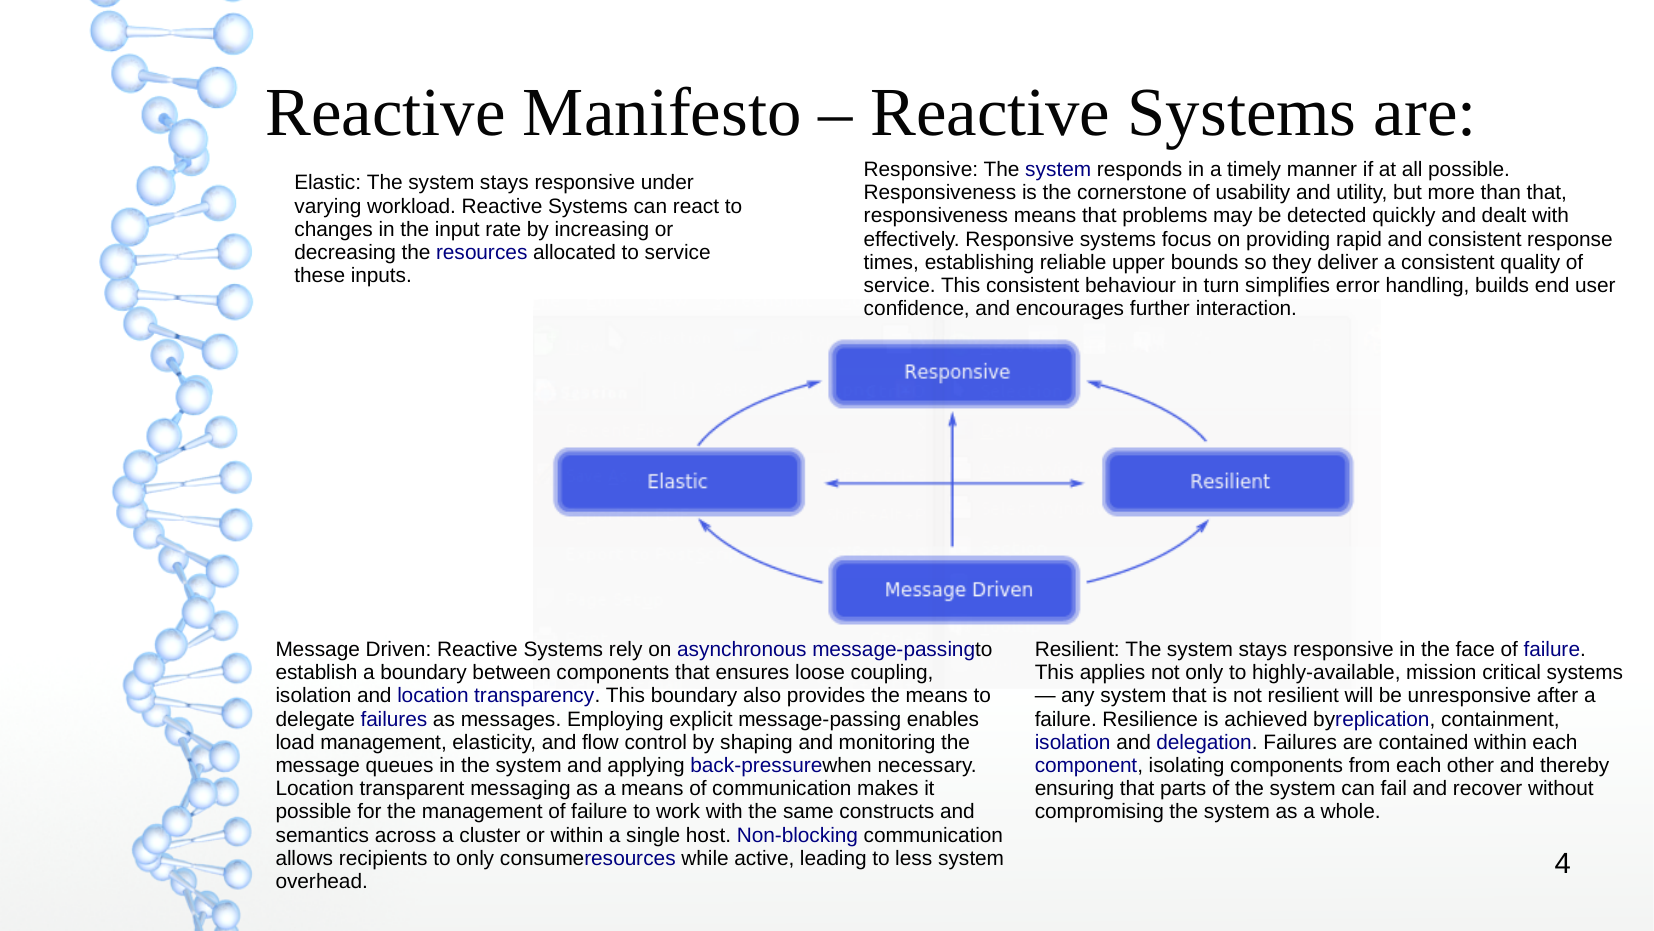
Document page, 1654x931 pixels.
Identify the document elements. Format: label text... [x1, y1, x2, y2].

text_box Message Driven: Reactive Systems rely on asynchronous message-passingto establish a boundary between components that ensures loose coupling, isolation and location transparency. This boundary also provides the means to delegate failures as messages. Employing explicit message-passing enables load management, elasticity, and flow control by shaping and monitoring the message queues in the system and applying back-pressurewhen necessary. Location transparent messaging as a means of communication makes it possible for the management of failure to work with the same constructs and semantics across a cluster or within a single host. Non-blocking communication allows recipients to only consumeresources while active, leading to less system overhead. [260, 630, 1021, 904]
text_box Resilient: The system stays responsive in the face of failure. This applies not only to highly-available, mission critical systems — any system that is not resilient will be unresponsive after a failure. Resilience is achieved byreplication, containment, isolation and delegation. Failures are contained within each component, isolating components from each other and thereby ensuring that parts of the system can fail and recover without compromising the system as a whole. [1021, 630, 1641, 833]
text_box Responsive: The system responds in a timely manner if at all possible. Responsiveness is the cornerstone of usability and utility, but more than that, responsiveness means that problems may be detected quickly and dealt with effectively. Responsive systems focus on providing rapid and consistent response times, establishing reliable upper bounds so they deliver a consistent quality of service. This consistent behaviour in turn simplifies error handling, builds end user confidence, and encourages further interaction. [848, 150, 1654, 330]
text_box Elastic: The system stays responsive under varying workload. Reactive Systems can react to changes in the input rate by increasing or decreasing the resources allocated to service these inputs. [279, 163, 766, 316]
picture [0, 0, 1654, 931]
title Reactive Manifesto – Reactive Systems are: [265, 35, 1595, 189]
